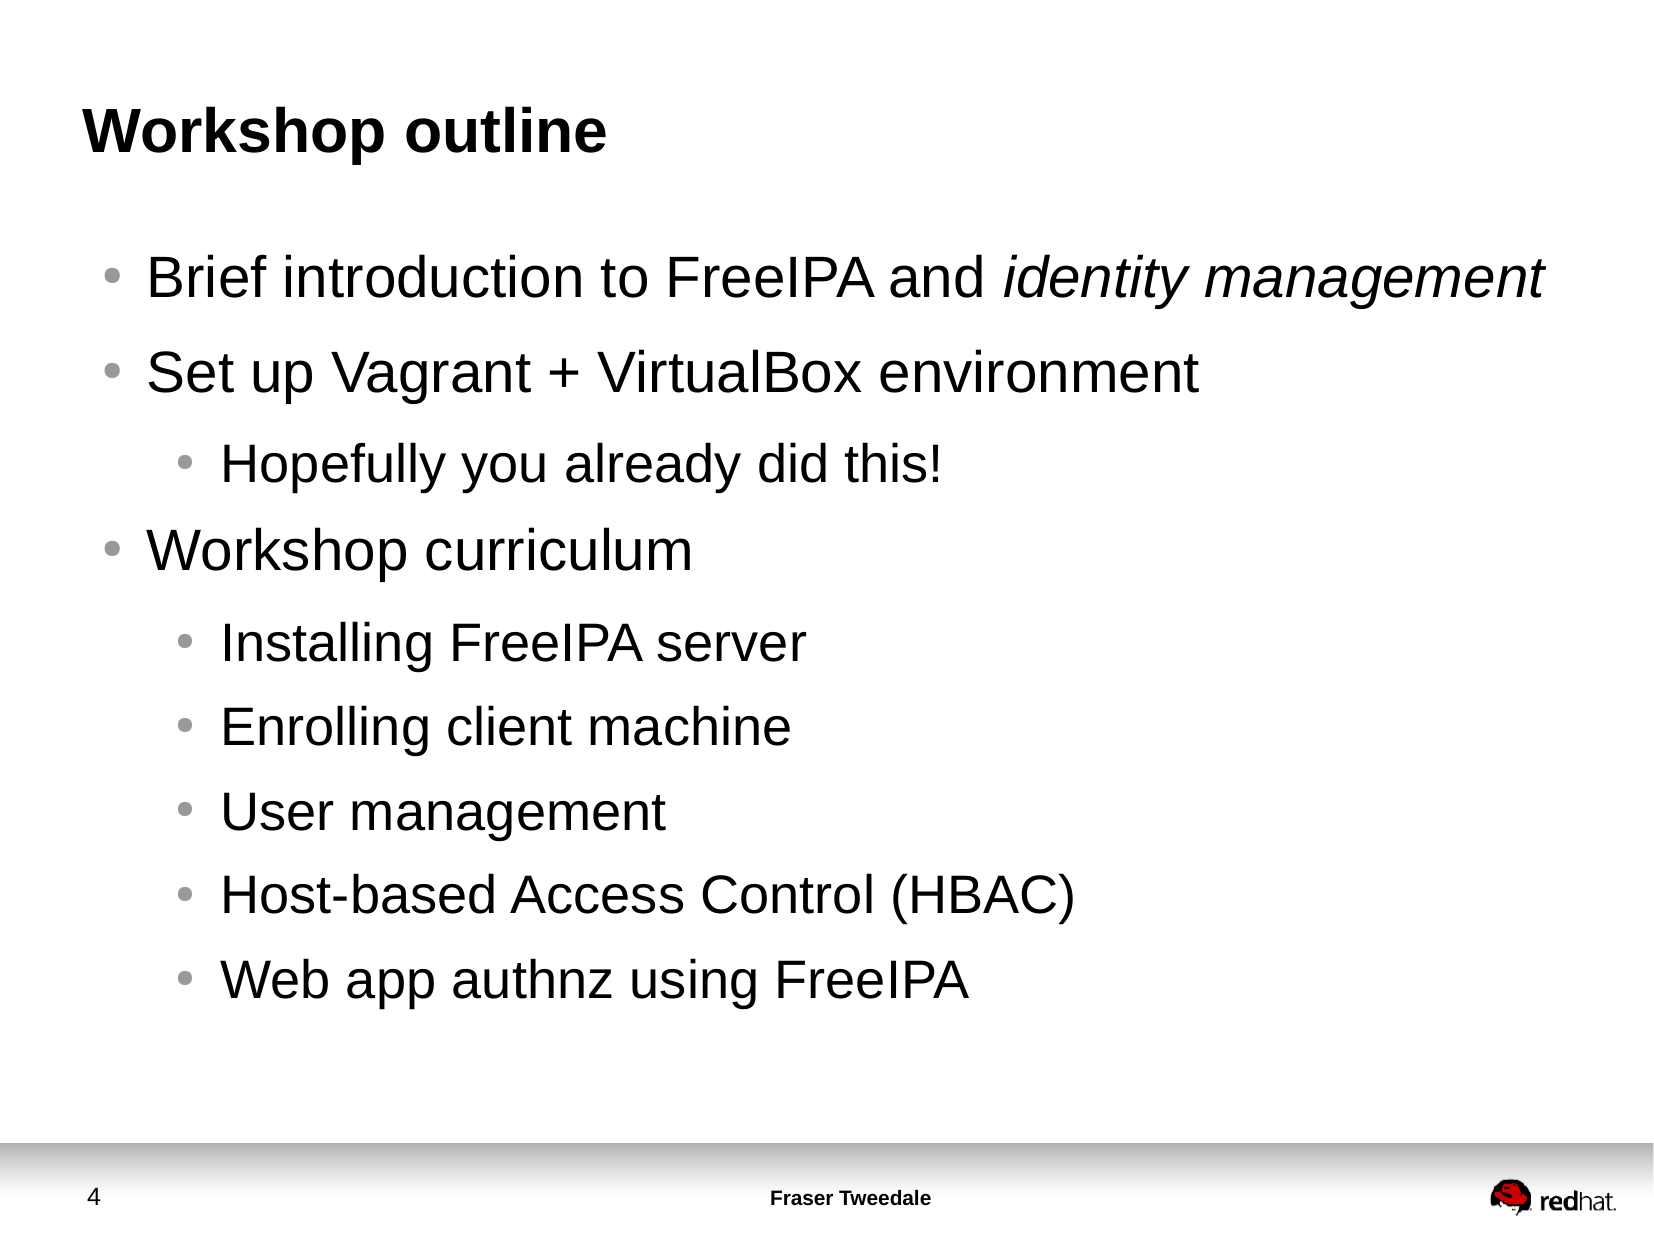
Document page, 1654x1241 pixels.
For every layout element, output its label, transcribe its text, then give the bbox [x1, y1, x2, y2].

title Workshop outline [82, 37, 1571, 226]
picture [0, 1143, 1654, 1241]
list Brief introduction to FreeIPA and identity management Set up Vagrant + VirtualBox environment Hopefully you already did this! Workshop curriculum Installing FreeIPA server Enrolling client machine User management Host-based Access Control (HBAC) Web app authnz using FreeIPA [86, 244, 1576, 1039]
